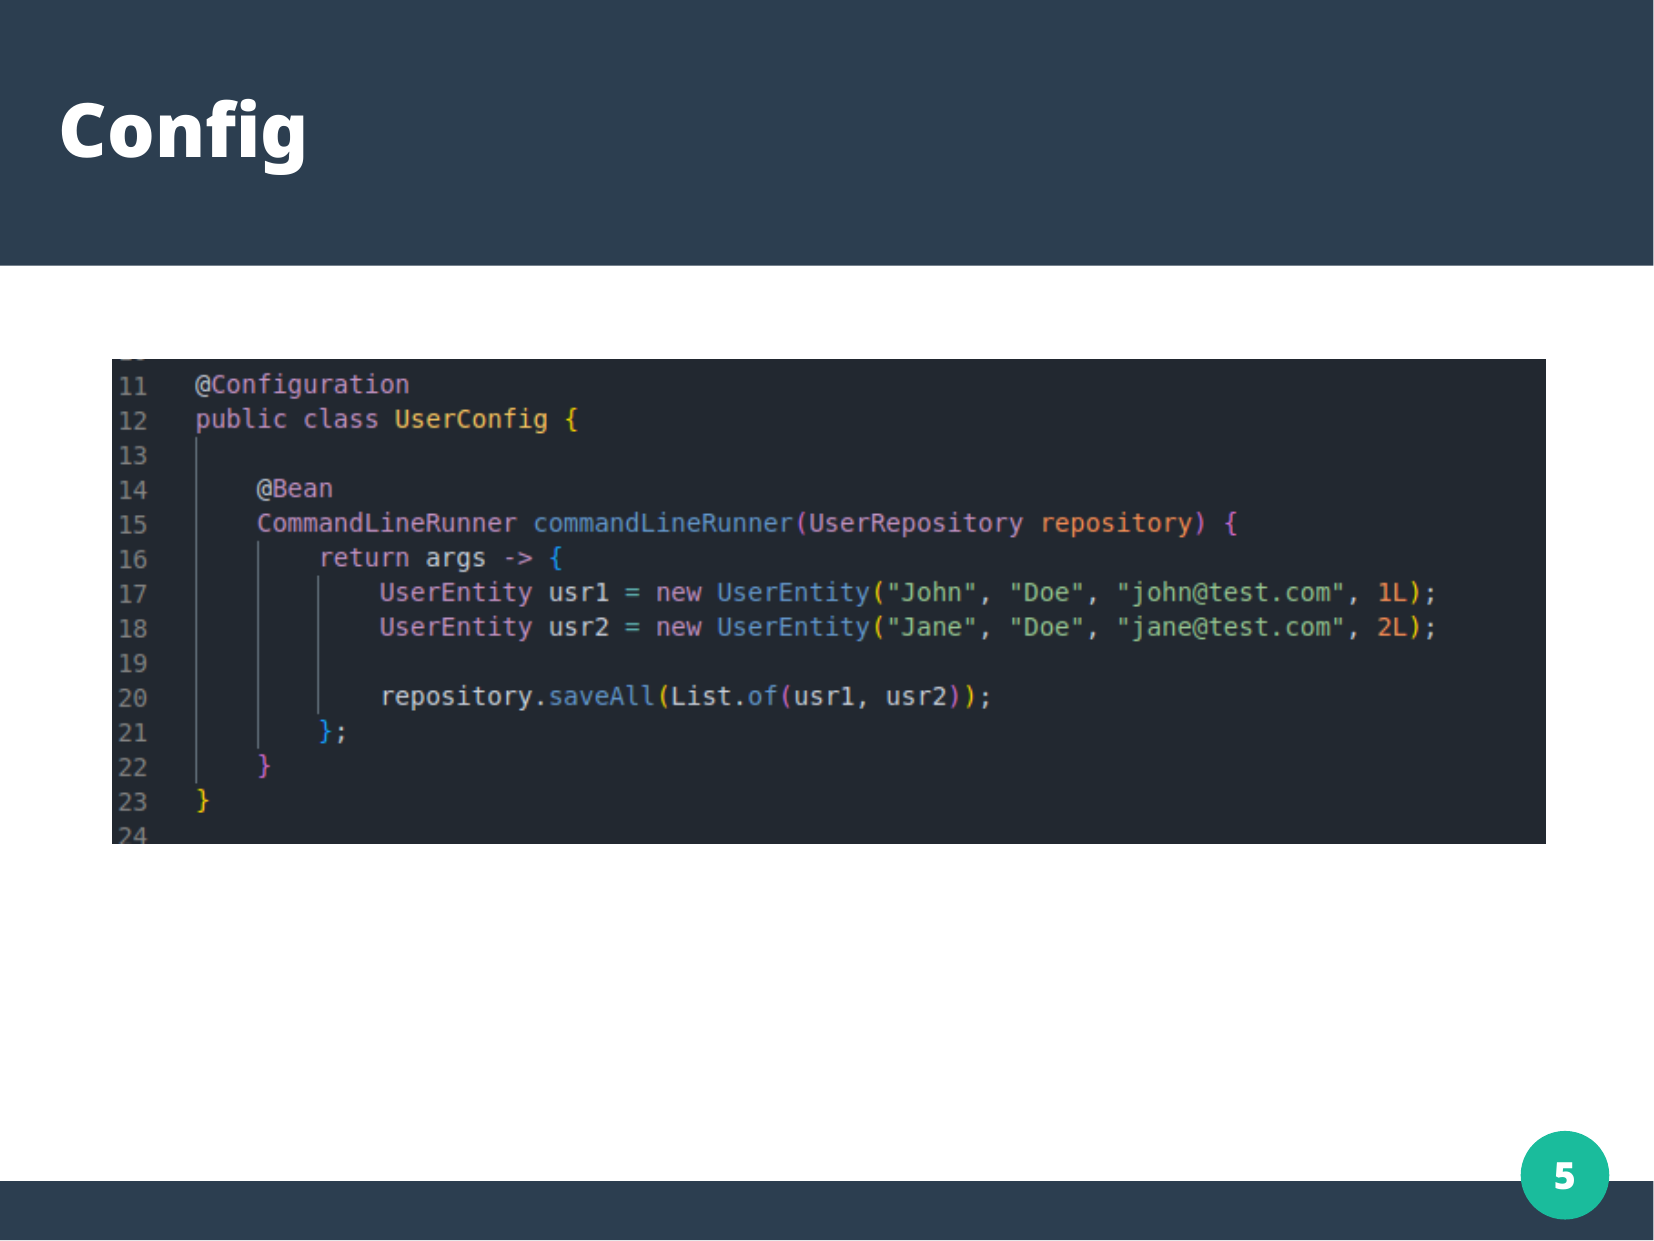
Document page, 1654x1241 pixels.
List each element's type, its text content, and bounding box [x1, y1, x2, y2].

title Config [59, 49, 1595, 207]
picture [112, 359, 1546, 844]
